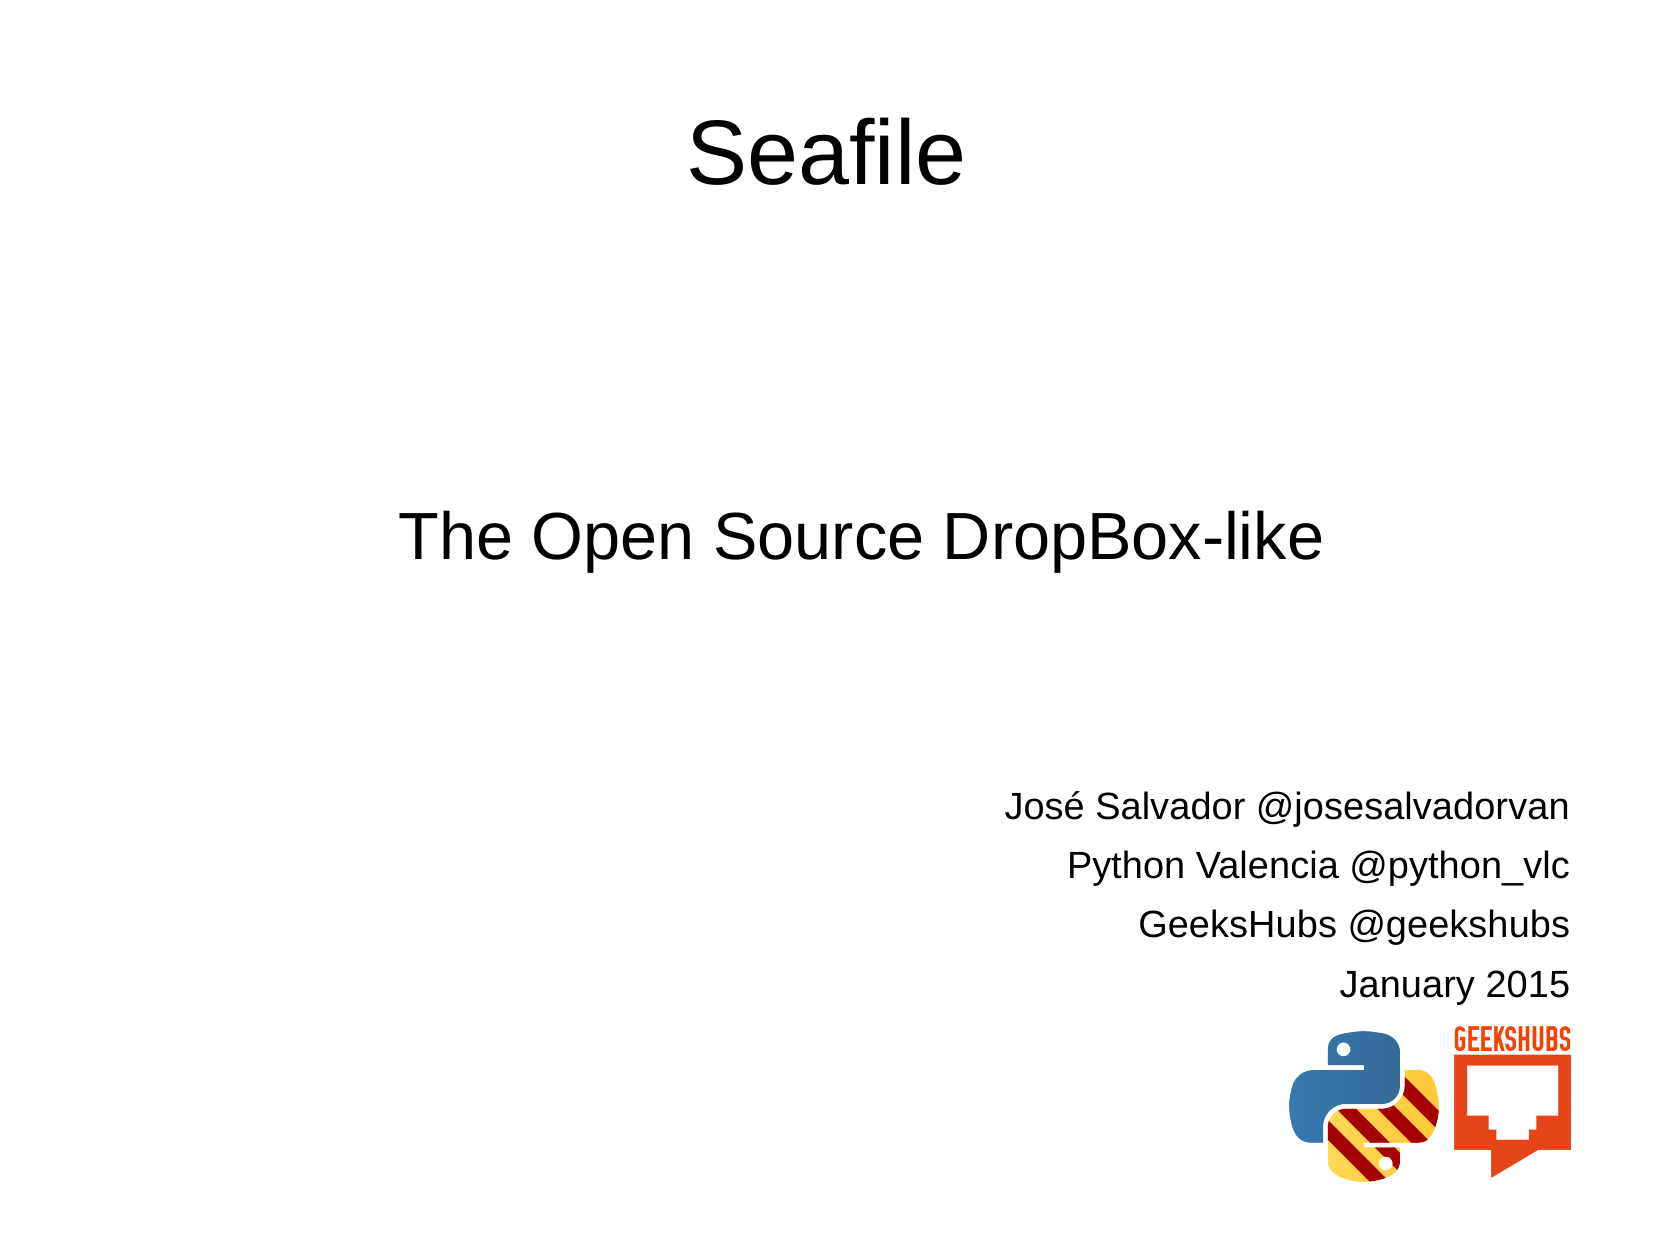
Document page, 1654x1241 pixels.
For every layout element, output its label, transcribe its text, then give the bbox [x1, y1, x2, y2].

picture [1454, 1026, 1571, 1178]
list José Salvador @josesalvadorvan Python Valencia @python_vlc GeeksHubs @geekshubs January 2015 [944, 665, 1571, 1009]
title Seafile [82, 49, 1571, 257]
list The Open Source DropBox-like [82, 290, 1571, 634]
picture [1289, 1031, 1439, 1182]
